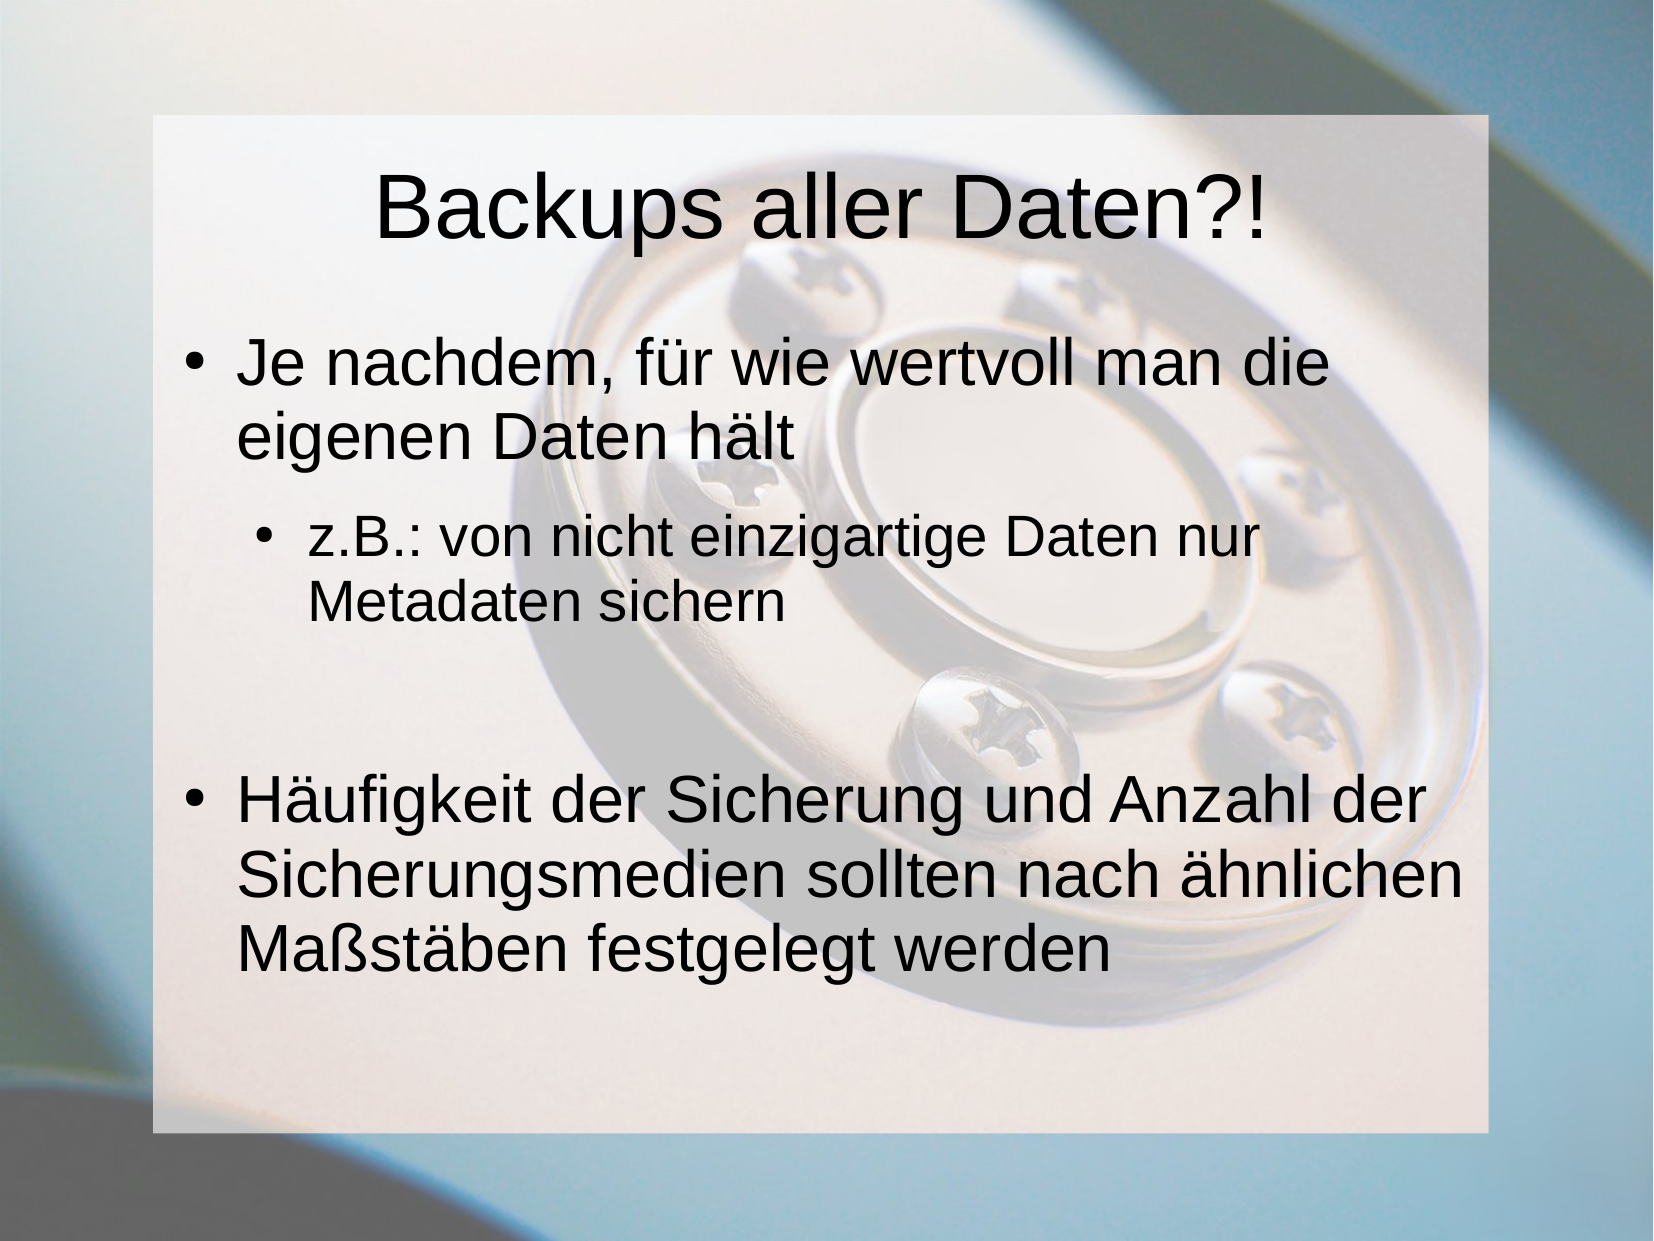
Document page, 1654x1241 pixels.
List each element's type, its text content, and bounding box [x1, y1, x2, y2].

picture [0, 0, 1654, 1241]
list Je nachdem, für wie wertvoll man die eigenen Daten hält z.B.: von nicht einzigartige Daten nur Metadaten sichern Häufigkeit der Sicherung und Anzahl der Sicherungsmedien sollten nach ähnlichen Maßstäben festgelegt werden [165, 324, 1480, 1129]
title Backups aller Daten?! [165, 125, 1480, 288]
